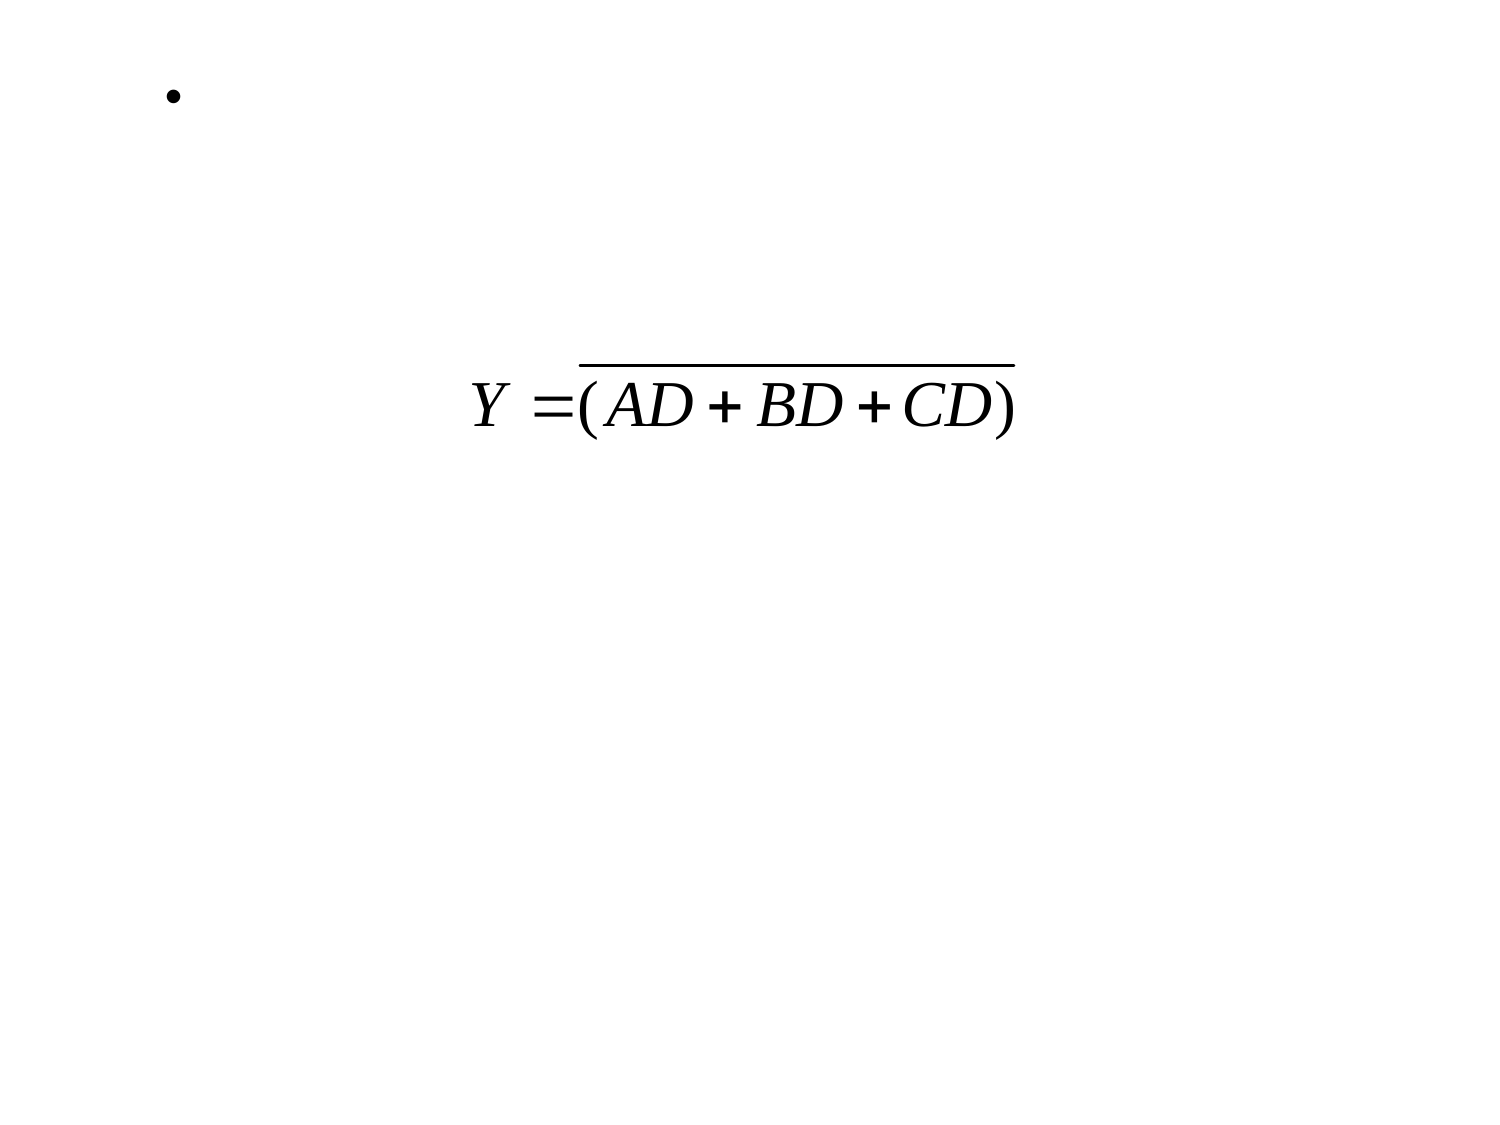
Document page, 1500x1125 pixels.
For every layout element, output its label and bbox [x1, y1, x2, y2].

list [150, 62, 775, 163]
chart [462, 350, 1025, 454]
